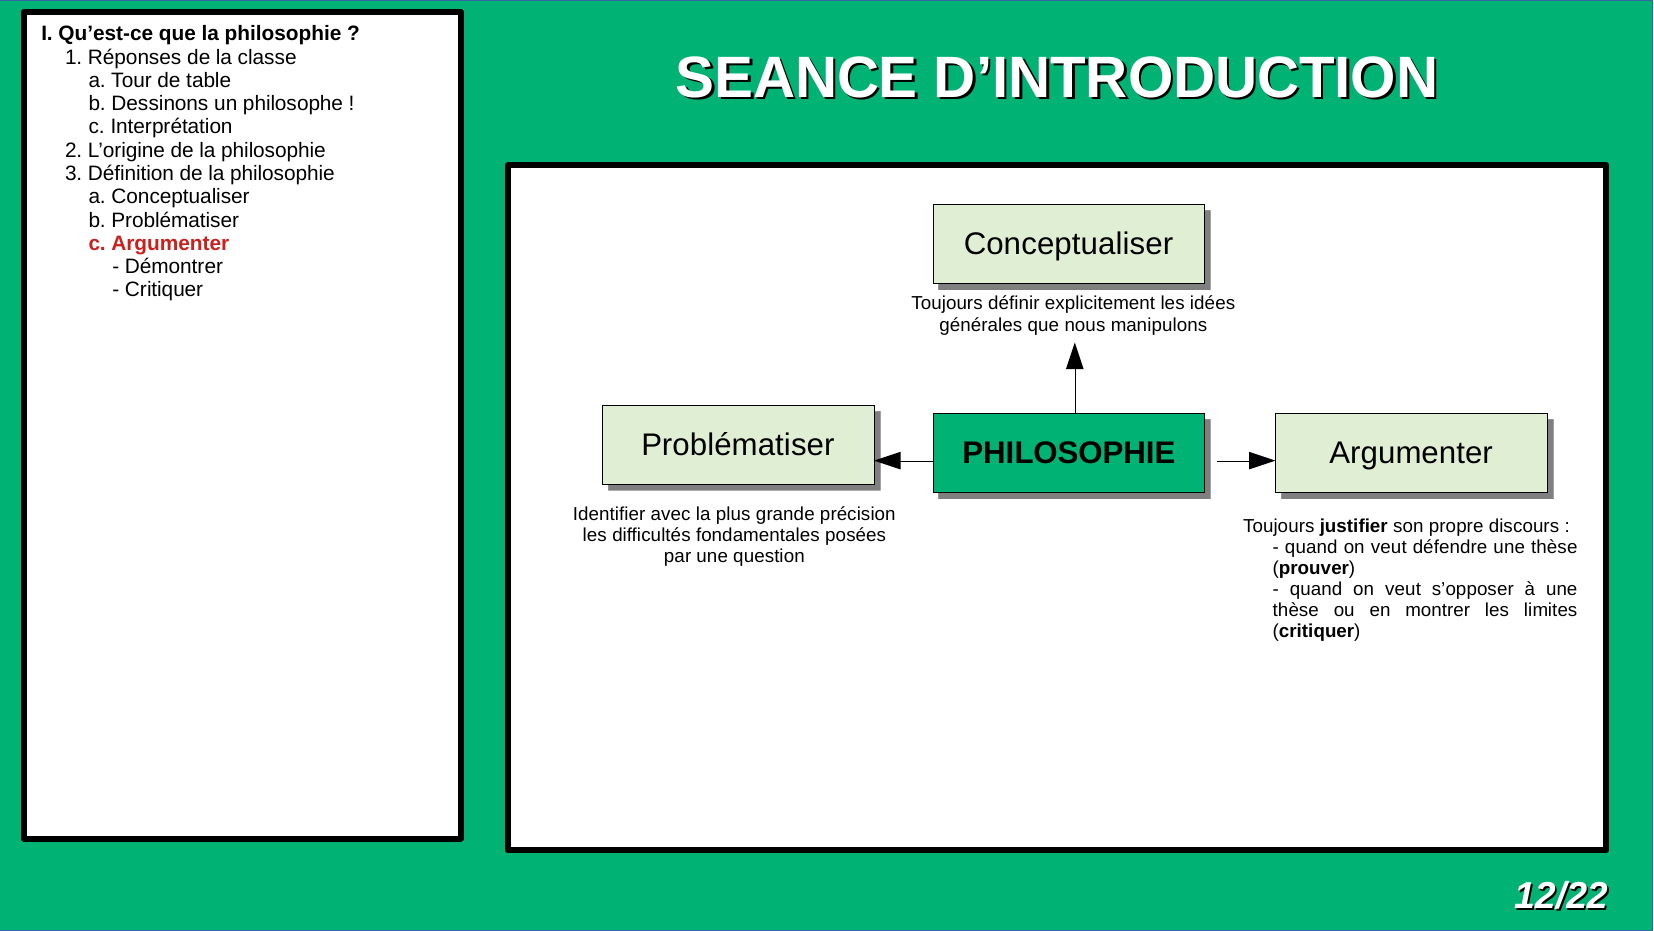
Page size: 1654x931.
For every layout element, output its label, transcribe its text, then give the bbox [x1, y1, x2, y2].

text_box Toujours justifier son propre discours : - quand on veut défendre une thèse (prouver) - quand on veut s’opposer à une thèse ou en montrer les limites (critiquer) [1228, 507, 1607, 649]
text_box Argumenter [1275, 413, 1548, 493]
text_box PHILOSOPHIE [933, 413, 1205, 493]
text_box Toujours définir explicitement les idées générales que nous manipulons [896, 285, 1323, 343]
text_box I. Qu’est-ce que la philosophie ? 1. Réponses de la classe a. Tour de table b. Dessinons un philosophe ! c. Interprétation 2. L’origine de la philosophie 3. Définition de la philosophie a. Conceptualiser b. Problématiser c. Argumenter - Démontrer - Critiquer [23, 11, 461, 839]
text_box Problématiser [602, 405, 875, 485]
text_box Identifier avec la plus grande précision les difficultés fondamentales posées par une question [484, 496, 911, 574]
text_box SEANCE D’INTRODUCTION [507, 0, 1607, 154]
text_box <numéro>/22 [1464, 867, 1623, 931]
text_box [0, 0, 1653, 931]
text_box Conceptualiser [933, 204, 1205, 284]
